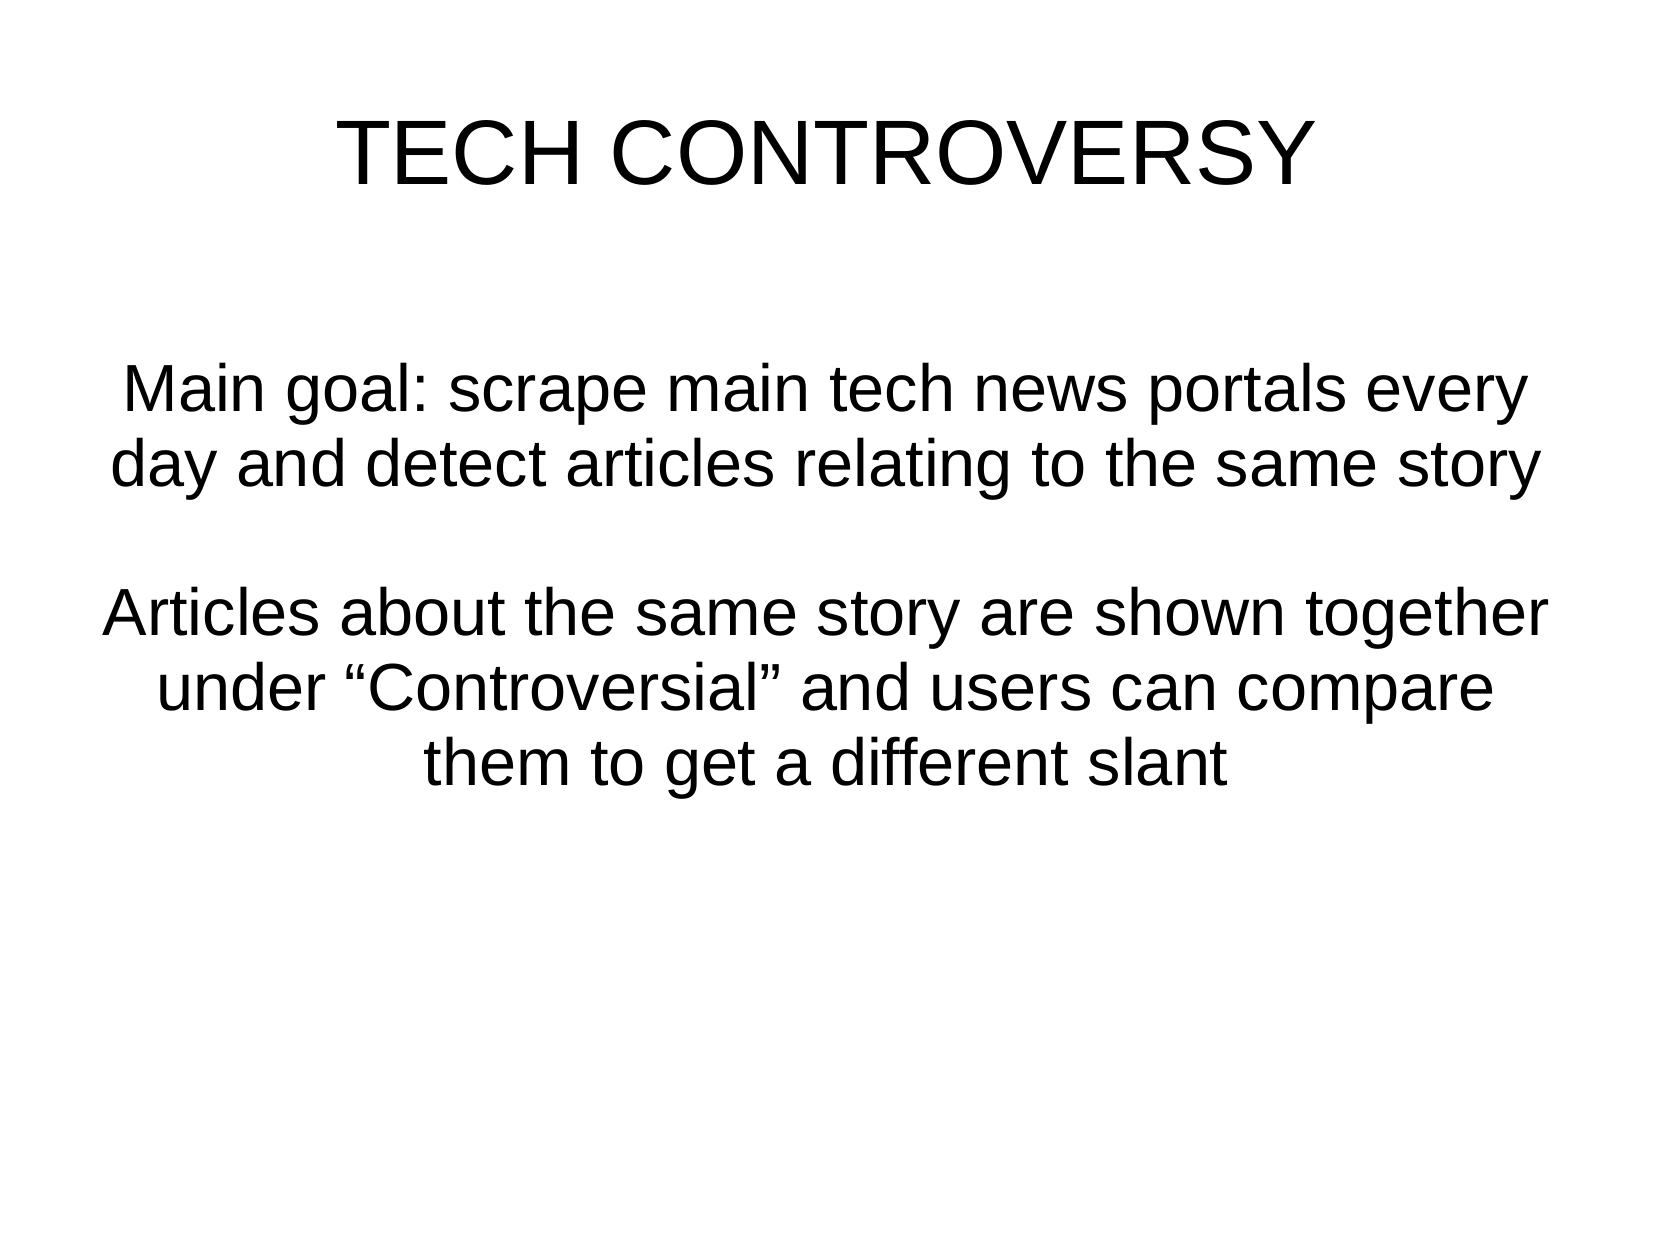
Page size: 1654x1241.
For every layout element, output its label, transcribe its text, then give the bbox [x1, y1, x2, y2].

subtitle Main goal: scrape main tech news portals every day and detect articles relating to the same story Articles about the same story are shown together under “Controversial” and users can compare them to get a different slant [82, 290, 1571, 1010]
title TECH CONTROVERSY [82, 49, 1571, 257]
